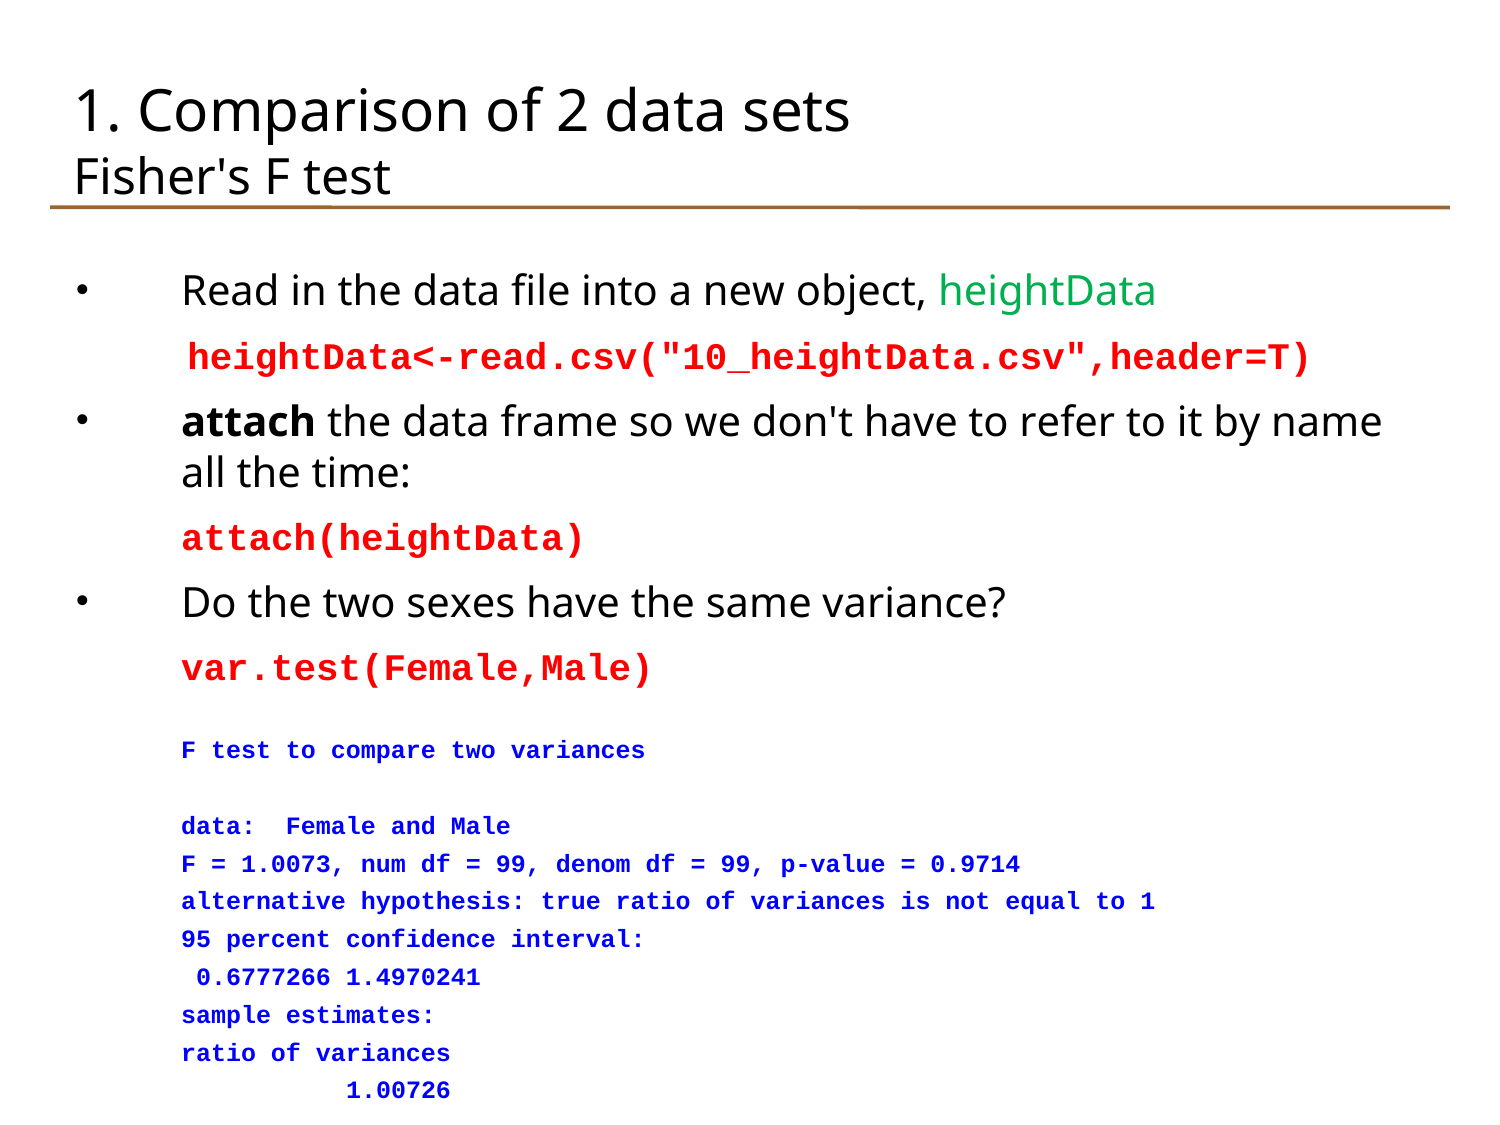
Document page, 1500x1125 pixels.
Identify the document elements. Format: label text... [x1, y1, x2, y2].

text_box 1. Comparison of 2 data sets Fisher's F test [58, 44, 1409, 233]
text_box Read in the data file into a new object, heightData heightData<-read.csv("10_heightData.csv",header=T) attach the data frame so we don't have to refer to it by name all the time: attach(heightData) Do the two sexes have the same variance? var.test(Female,Male) F test to compare two variances data: Female and Male F = 1.0073, num df = 99, denom df = 99, p-value = 0.9714 alternative hypothesis: true ratio of variances is not equal to 1 95 percent confidence interval: 0.6777266 1.4970241 sample estimates: ratio of variances 1.00726 [75, 263, 1425, 1006]
